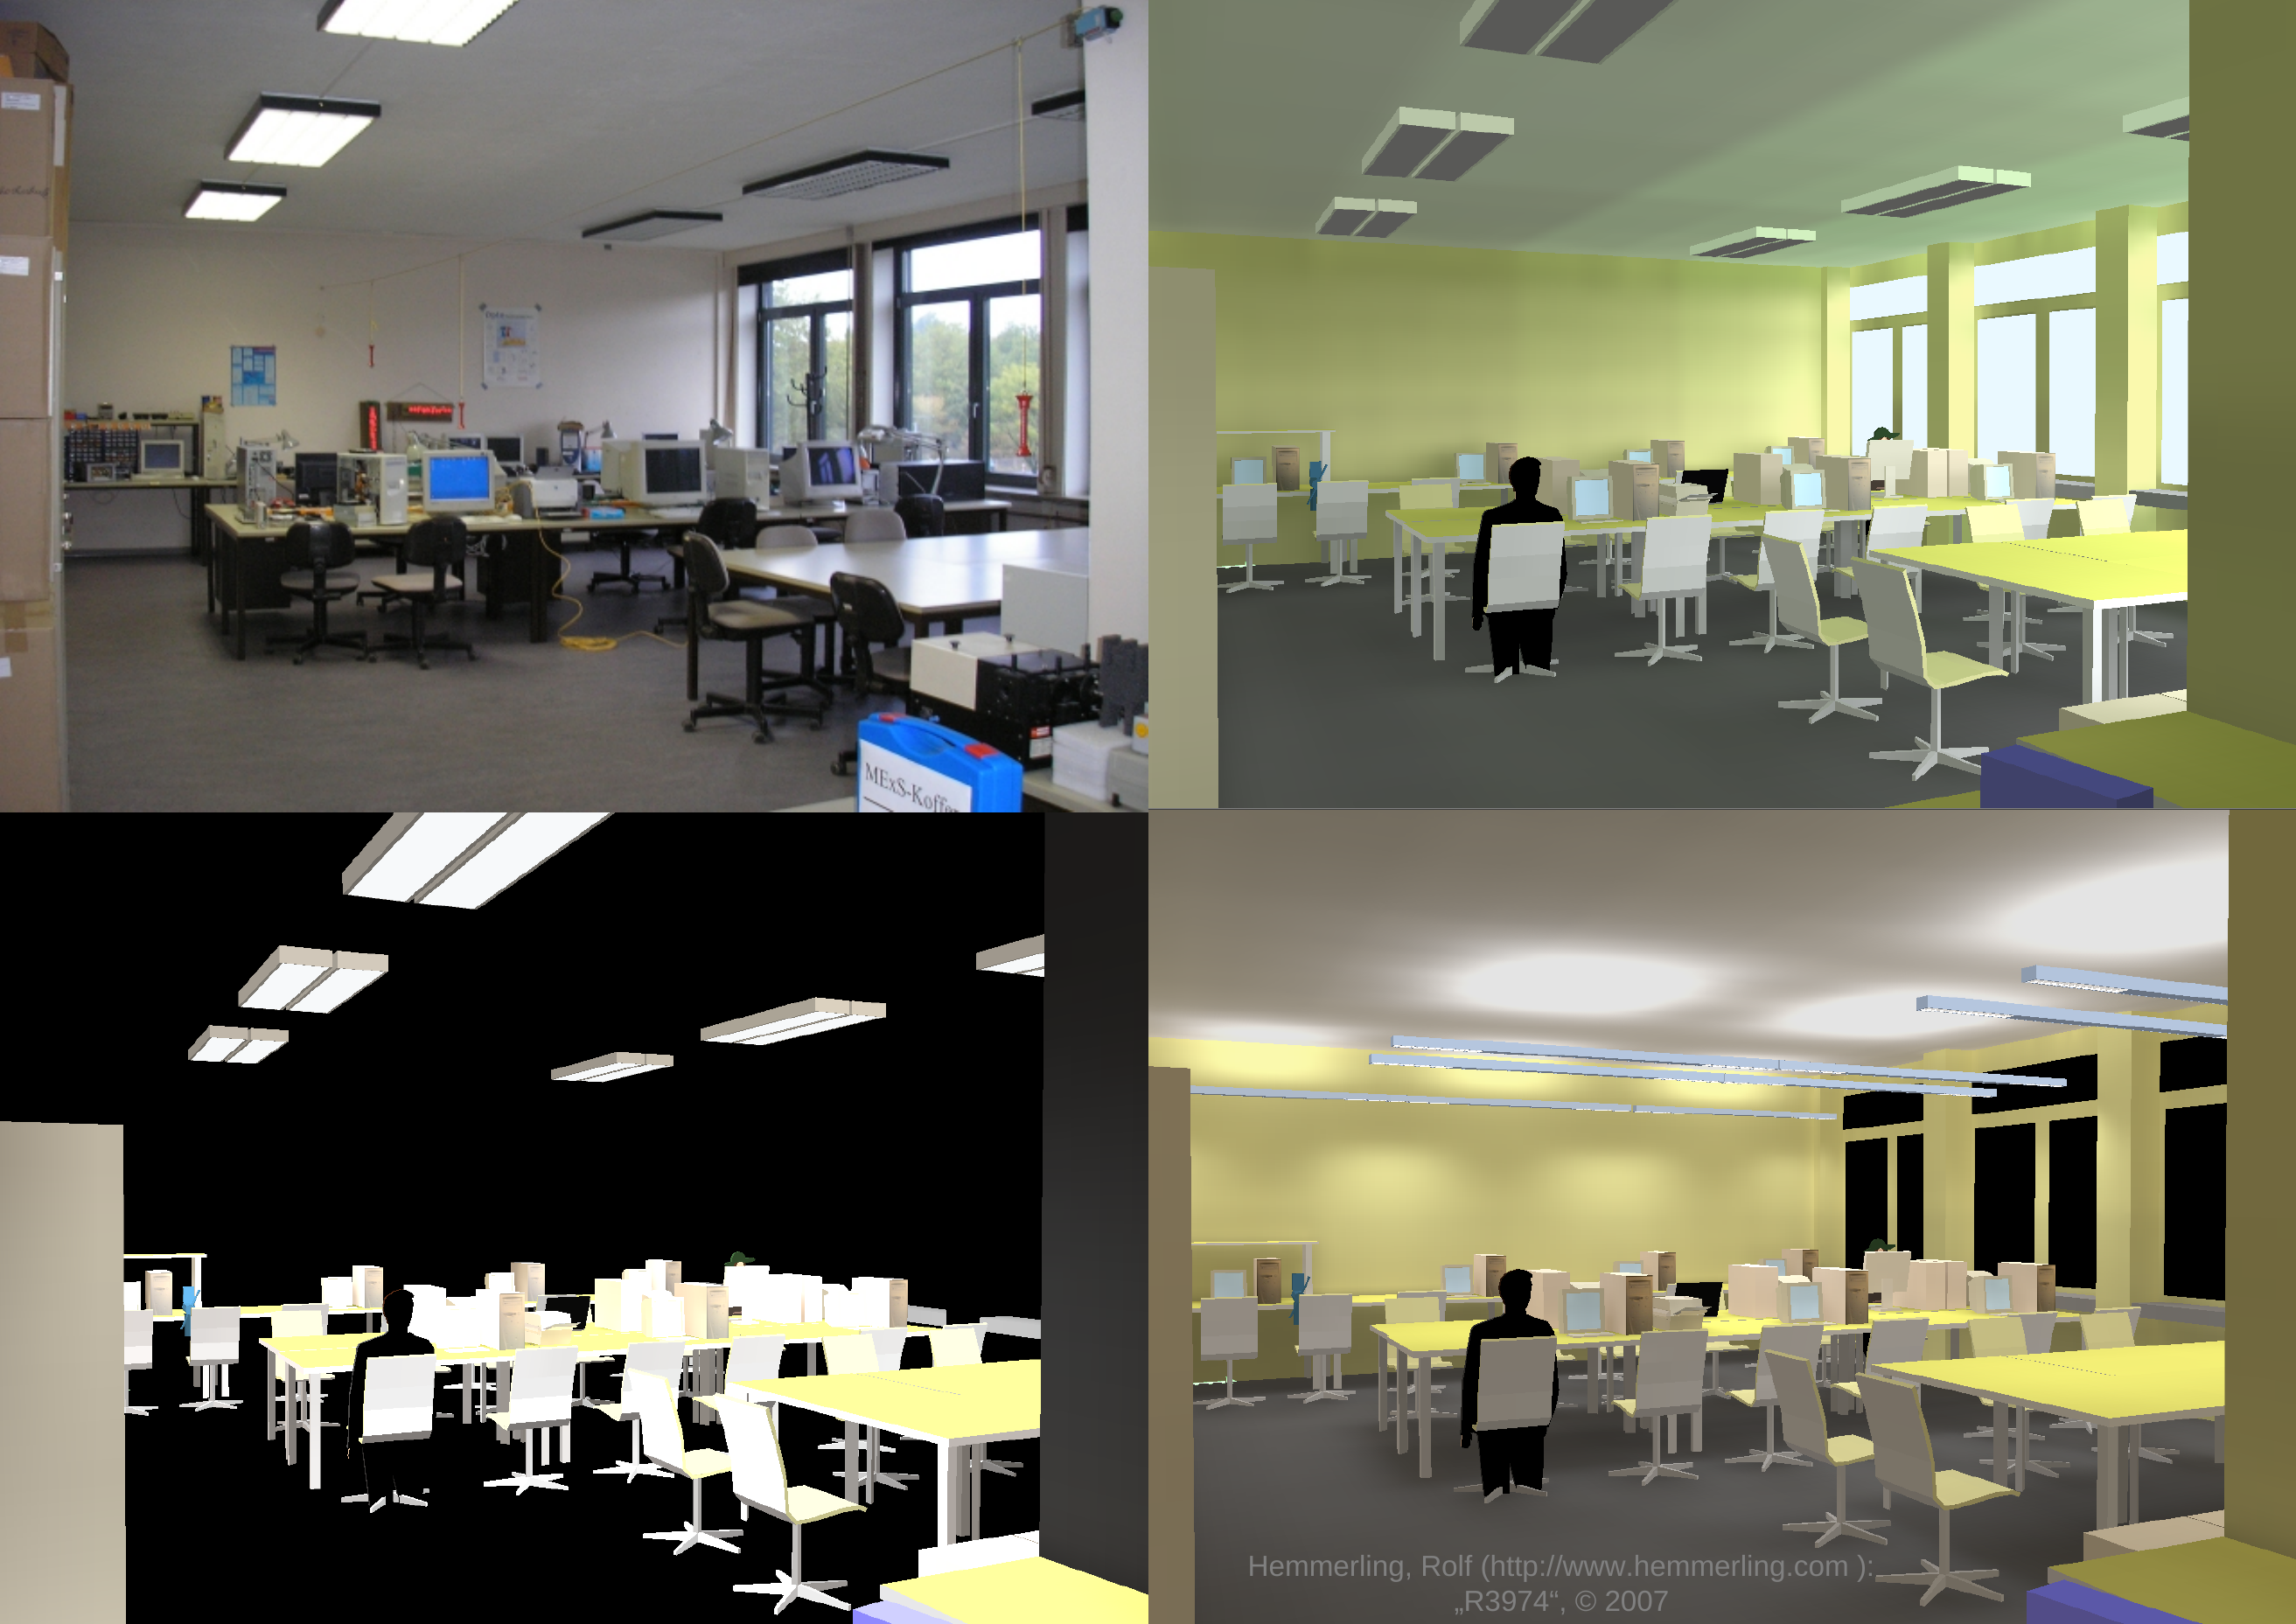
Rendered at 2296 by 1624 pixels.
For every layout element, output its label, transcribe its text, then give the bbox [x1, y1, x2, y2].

title Hemmerling, Rolf (http://www.hemmerling.com ): „R3974“, © 2007 [1213, 1536, 1910, 1624]
picture [0, 0, 2296, 1624]
